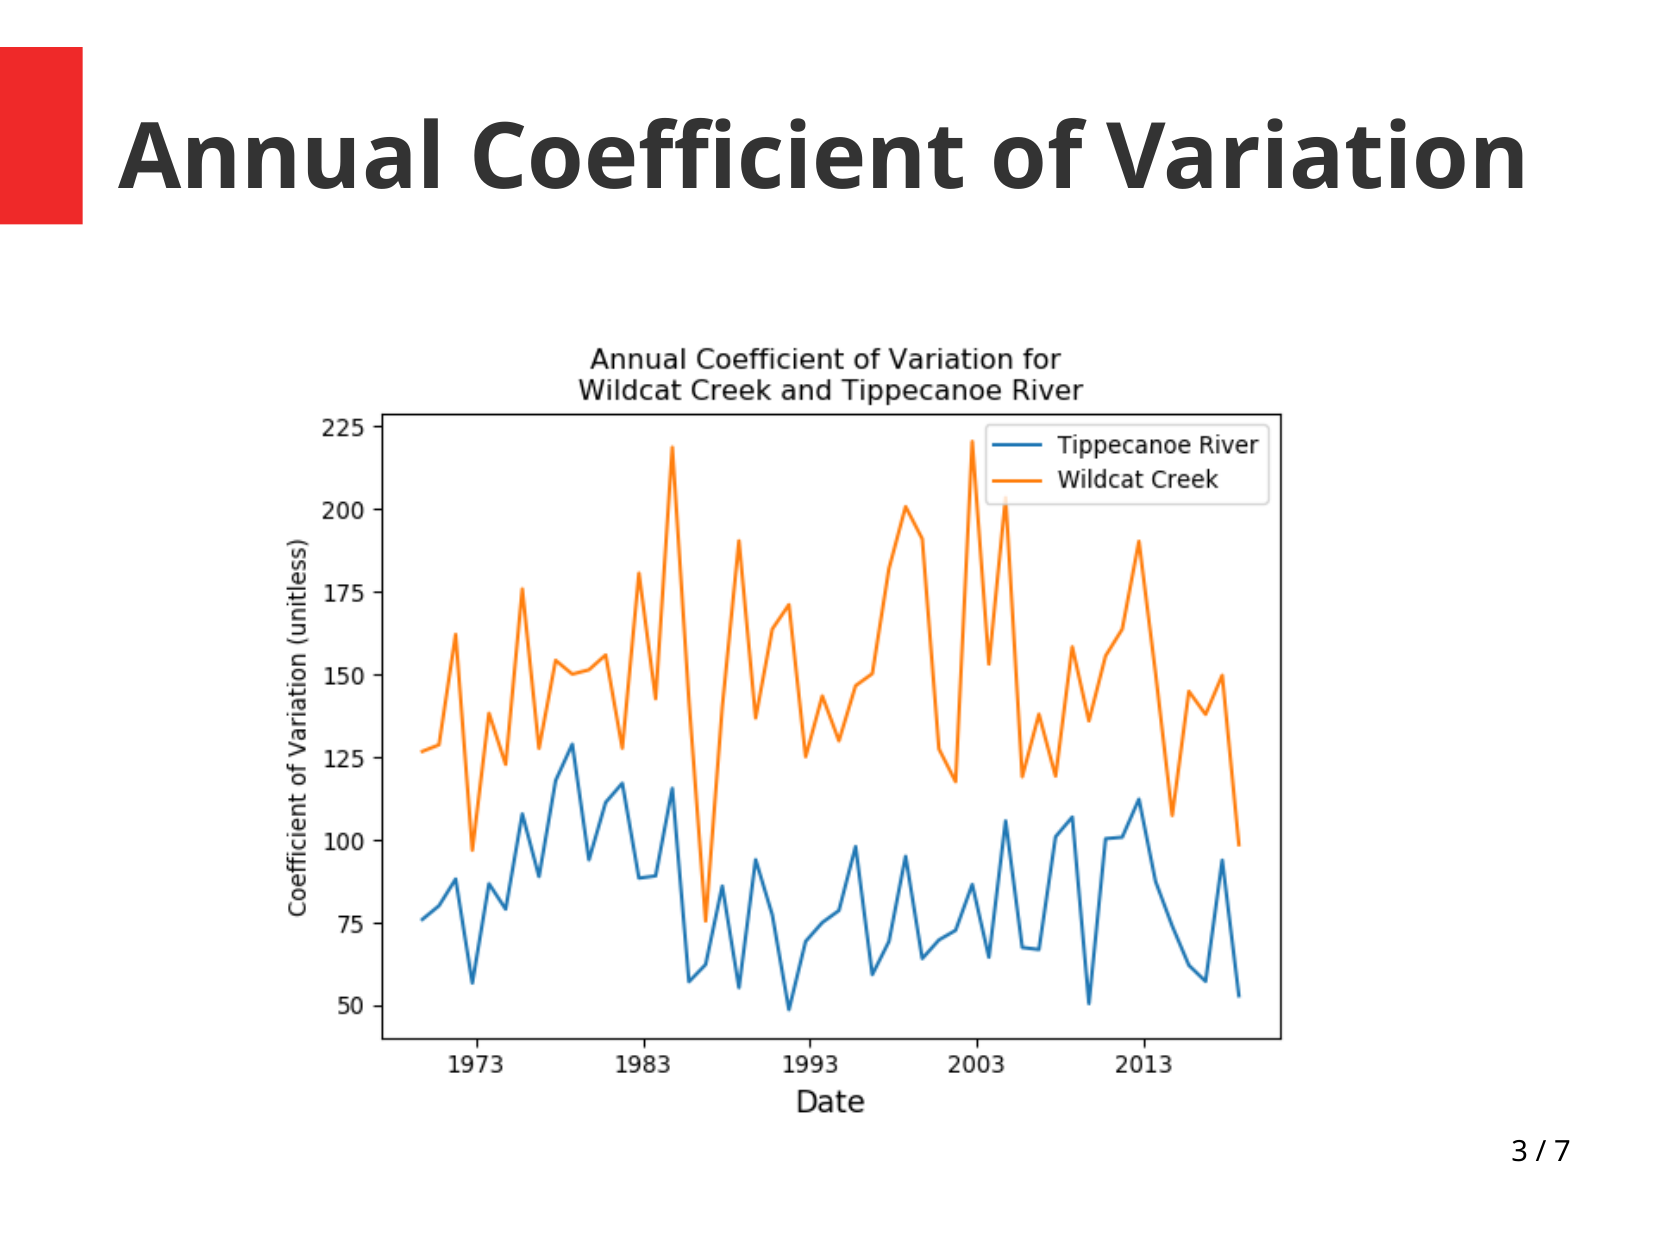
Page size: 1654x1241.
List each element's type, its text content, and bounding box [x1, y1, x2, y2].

title Annual Coefficient of Variation [118, 46, 1571, 260]
picture [237, 314, 1396, 1142]
